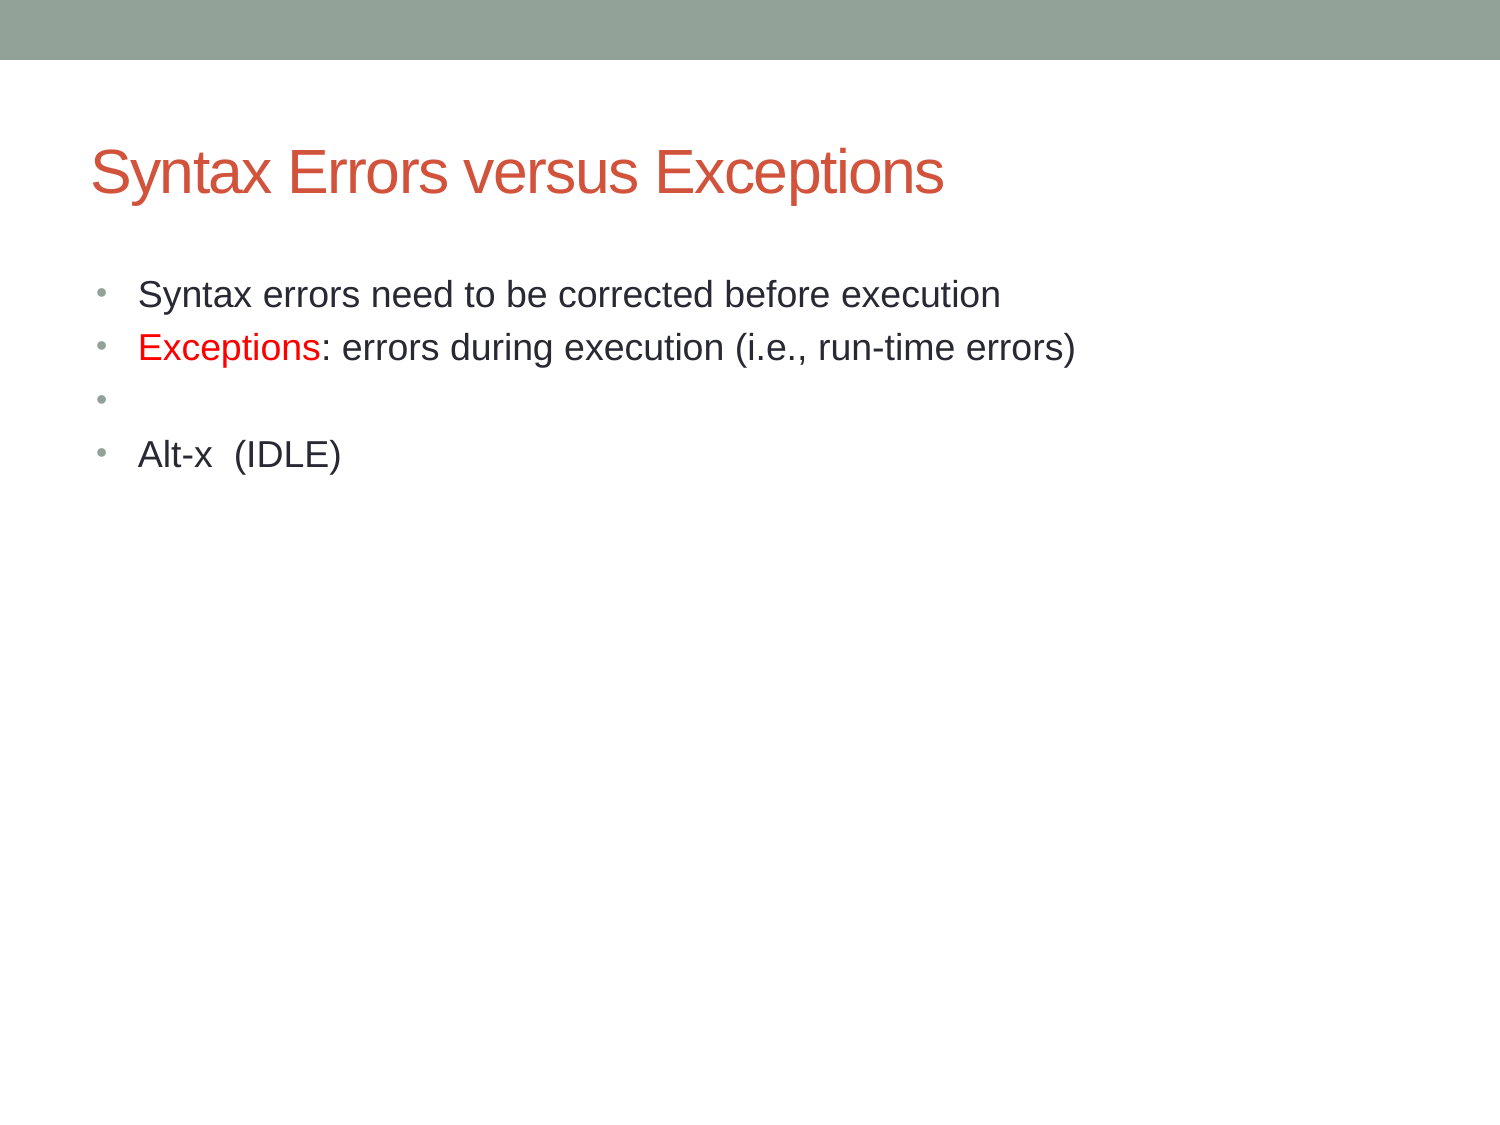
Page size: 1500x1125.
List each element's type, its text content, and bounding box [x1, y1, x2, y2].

title Syntax Errors versus Exceptions [75, 87, 1426, 251]
list Syntax errors need to be corrected before execution Exceptions: errors during execution (i.e., run-time errors) Alt-x (IDLE) [75, 262, 1426, 1063]
